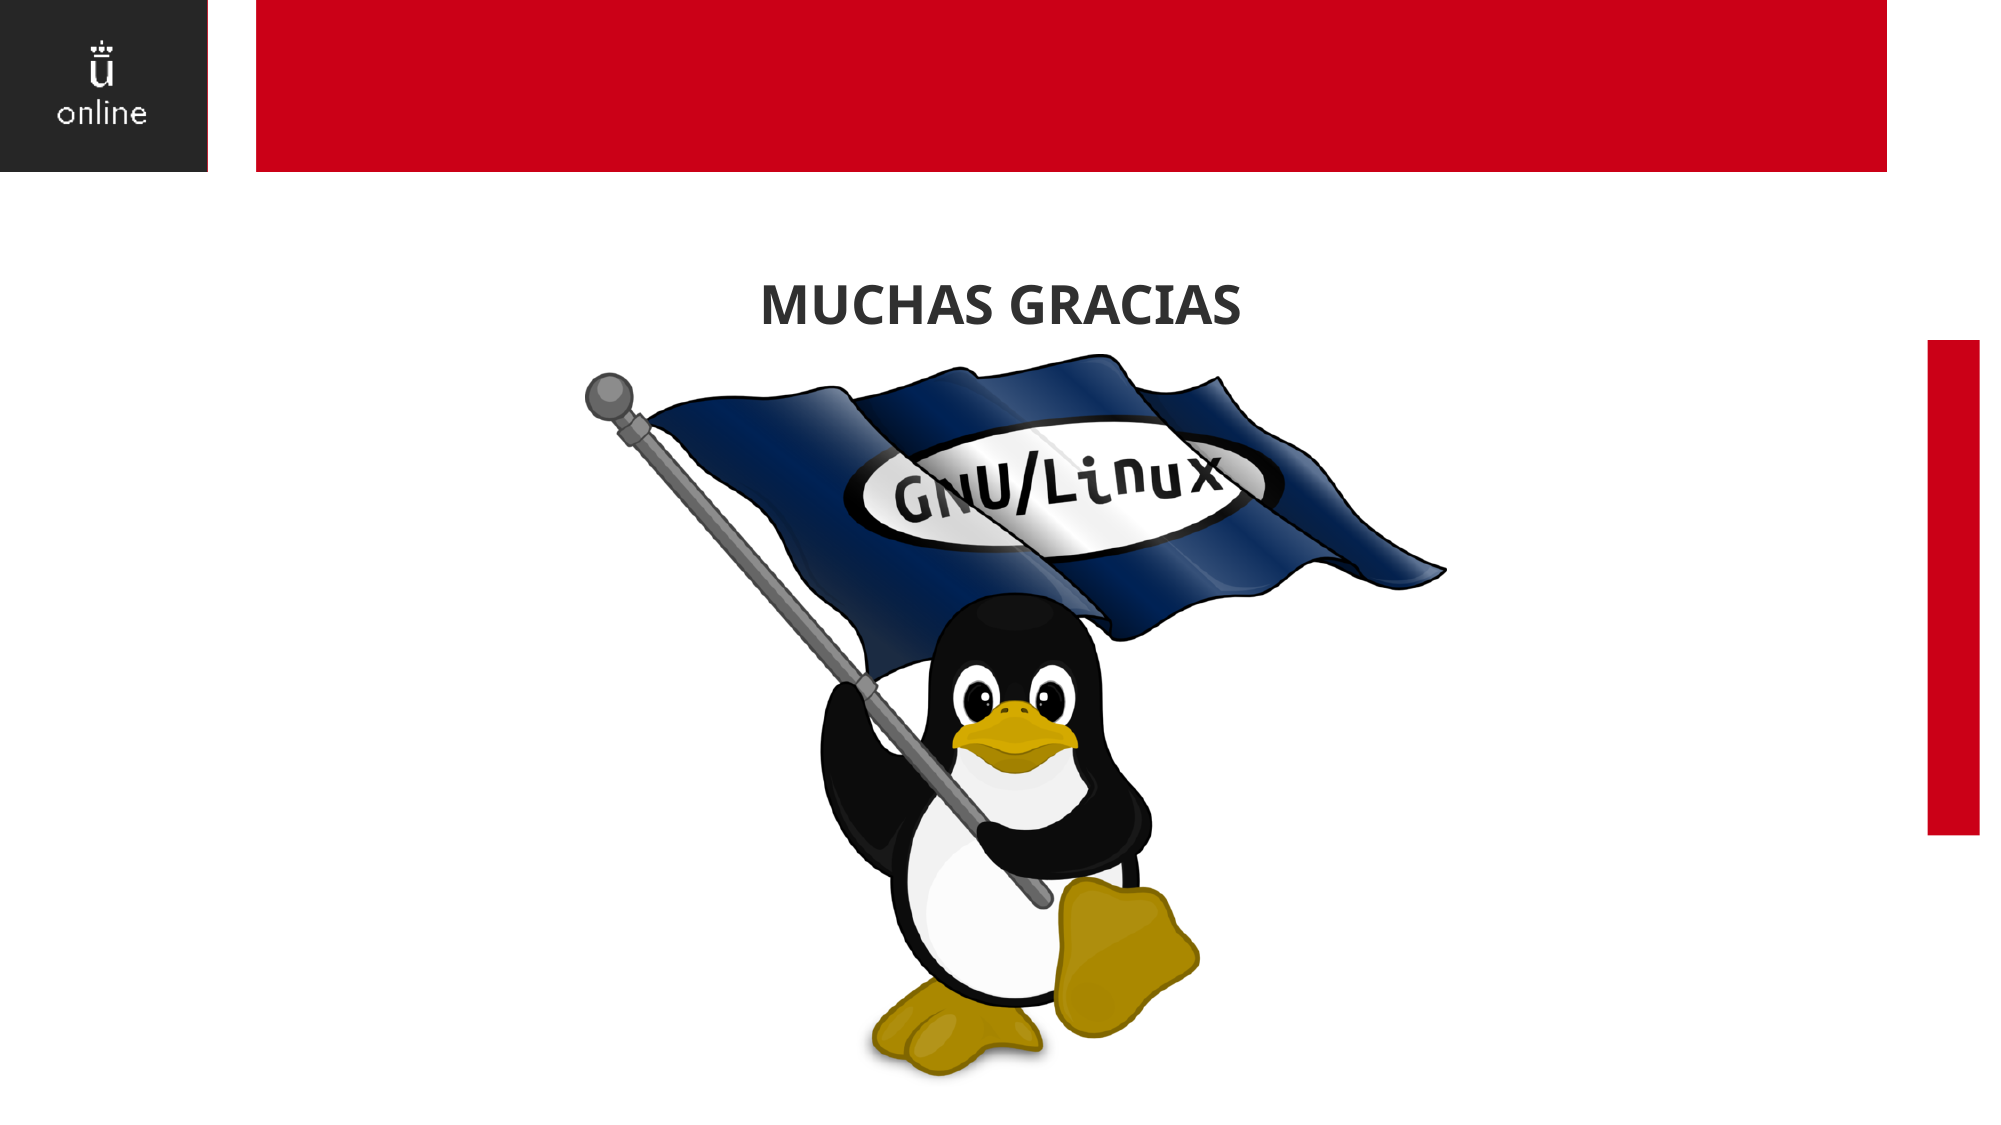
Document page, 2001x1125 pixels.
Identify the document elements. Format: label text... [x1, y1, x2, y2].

list MUCHAS GRACIAS [177, 263, 1809, 975]
picture [585, 354, 1447, 1087]
picture [40, 26, 164, 150]
